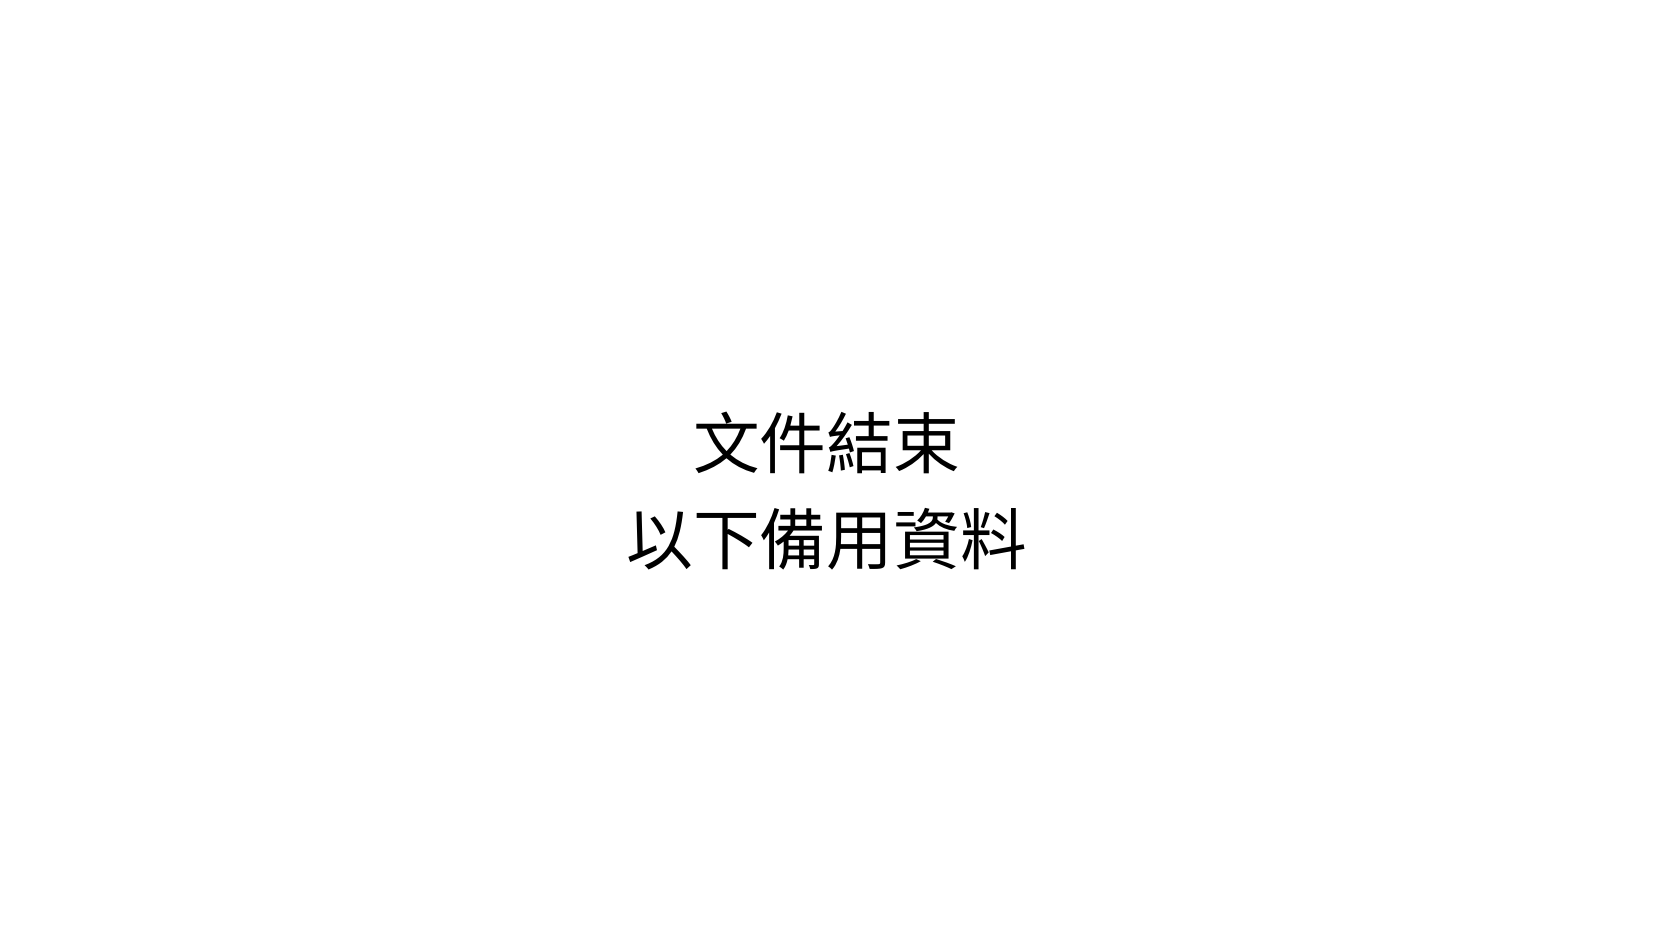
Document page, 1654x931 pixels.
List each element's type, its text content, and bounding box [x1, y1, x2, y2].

subtitle 文件結束 以下備用資料 [82, 217, 1571, 758]
